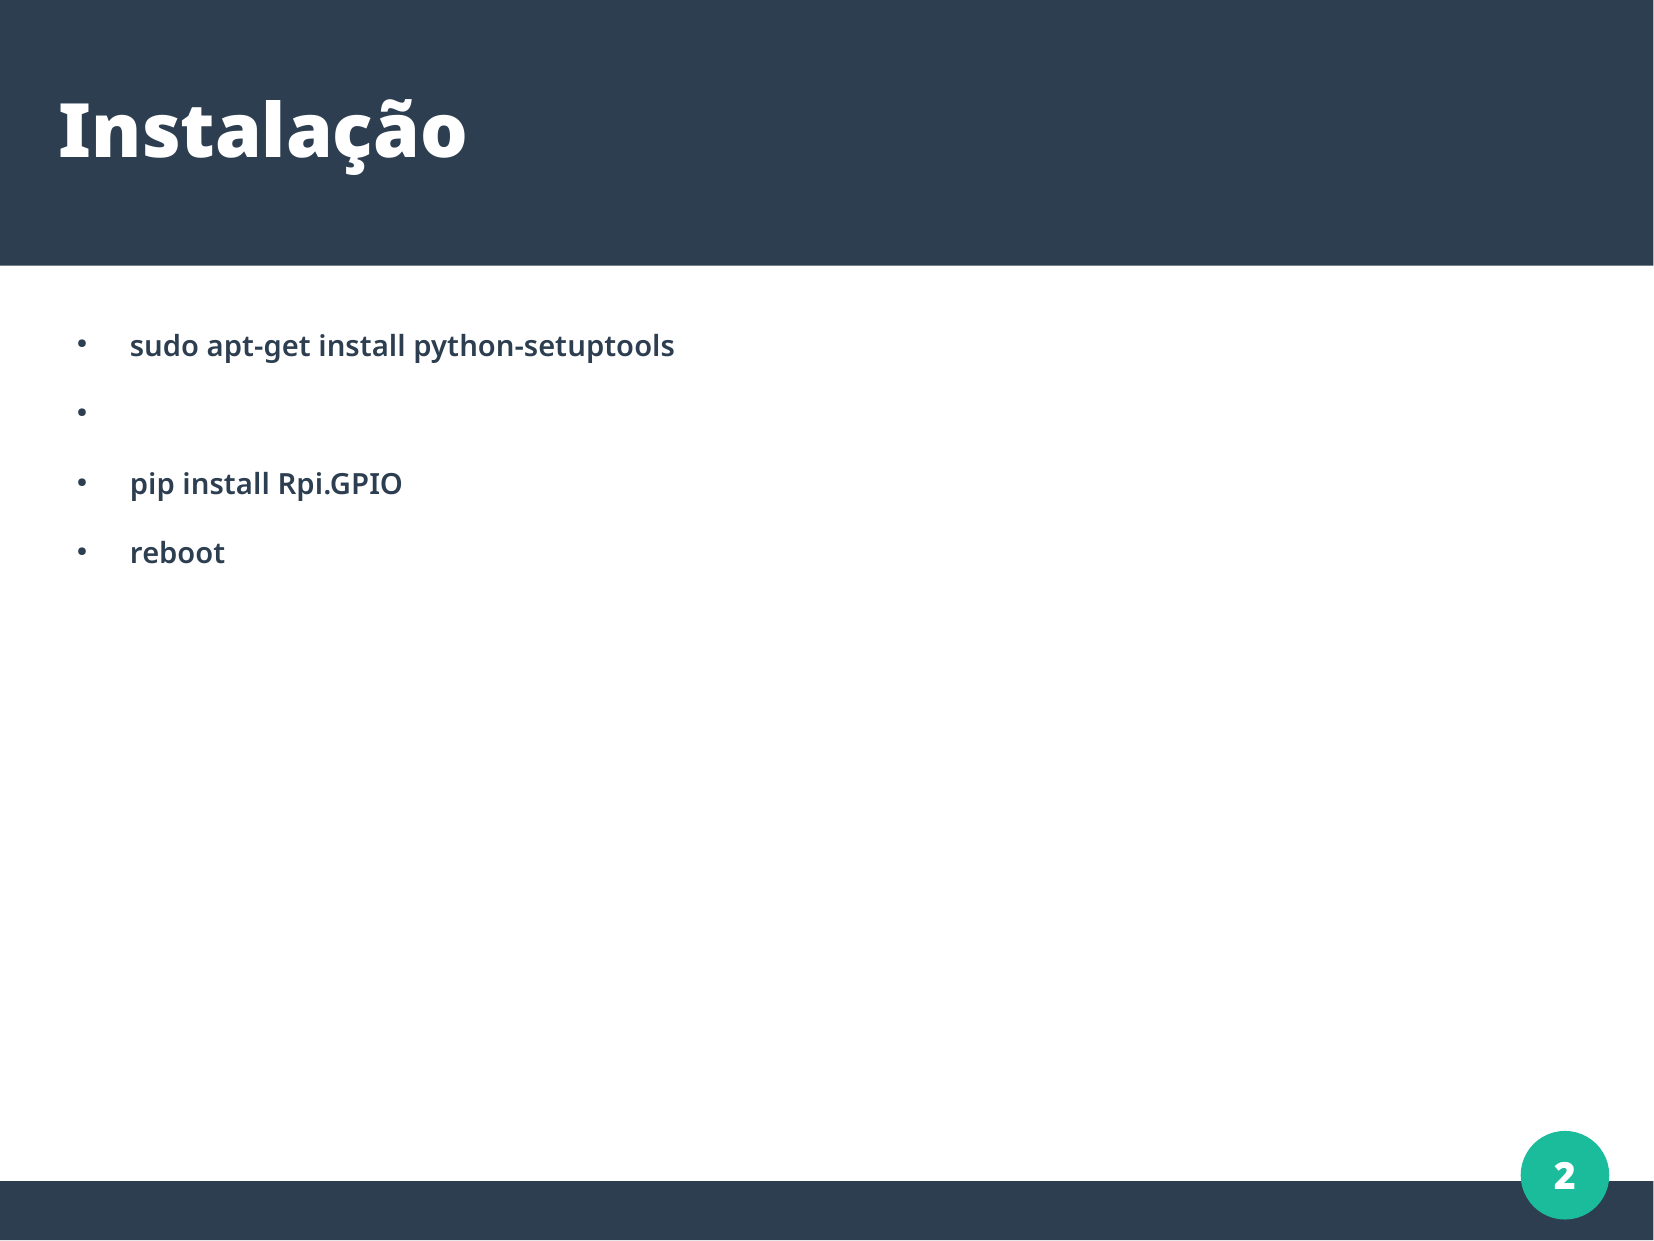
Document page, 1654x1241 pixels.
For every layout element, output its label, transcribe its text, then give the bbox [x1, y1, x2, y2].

title Instalação [59, 49, 1595, 207]
list sudo apt-get install python-setuptools pip install Rpi.GPIO reboot [59, 324, 1595, 1152]
